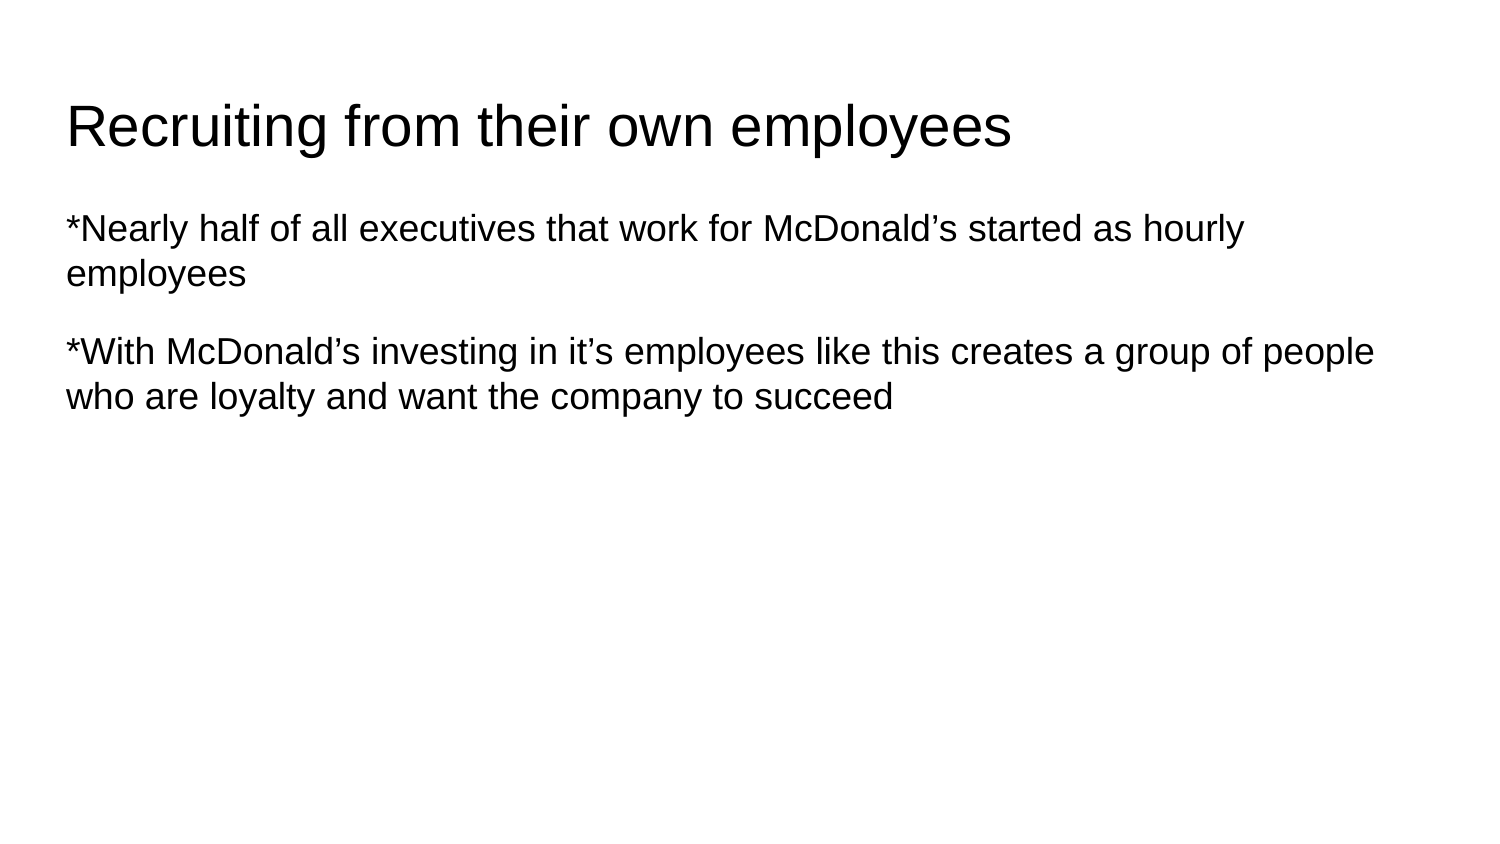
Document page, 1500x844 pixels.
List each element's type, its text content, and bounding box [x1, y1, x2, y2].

title Recruiting from their own employees [51, 72, 1449, 167]
list *Nearly half of all executives that work for McDonald’s started as hourly employees *With McDonald’s investing in it’s employees like this creates a group of people who are loyalty and want the company to succeed [51, 189, 1449, 750]
